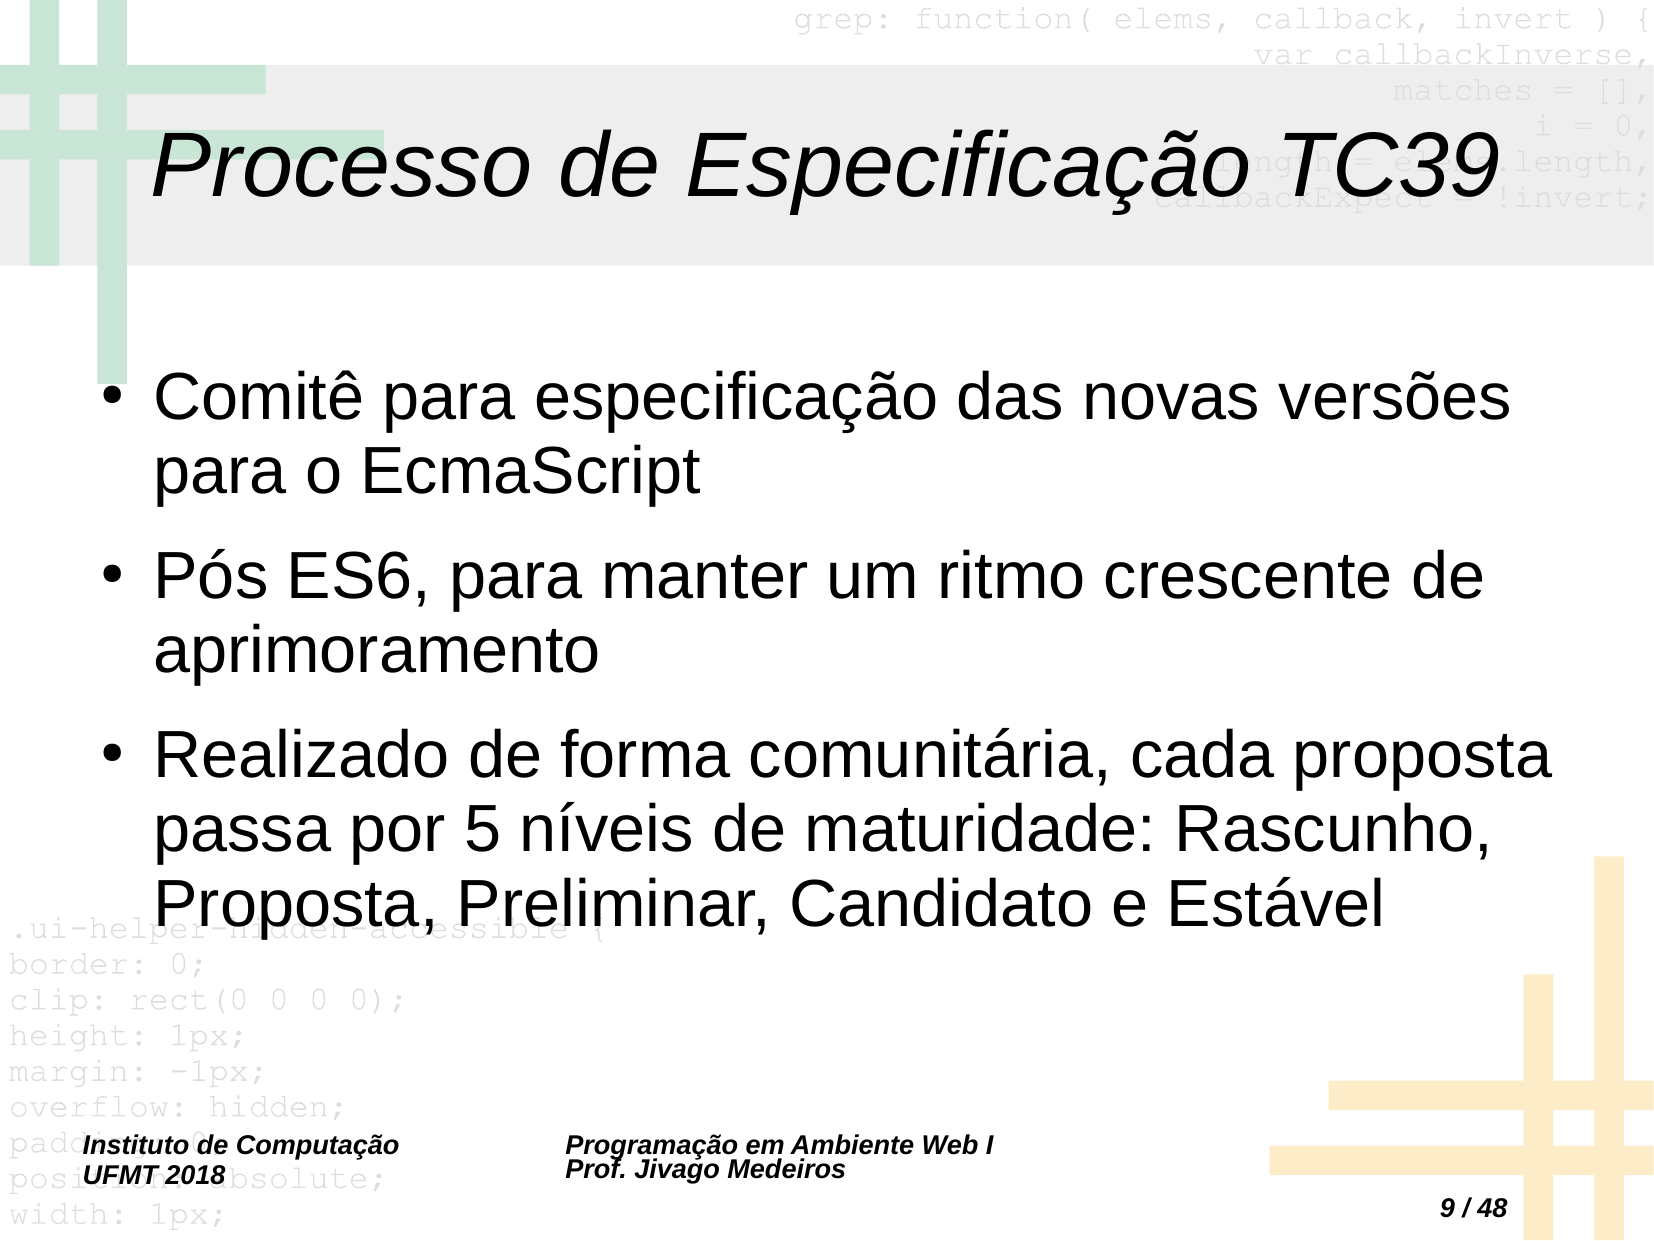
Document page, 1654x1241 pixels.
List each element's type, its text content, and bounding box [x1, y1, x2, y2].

list Comitê para especificação das novas versões para o EcmaScript Pós ES6, para manter um ritmo crescente de aprimoramento Realizado de forma comunitária, cada proposta passa por 5 níveis de maturidade: Rascunho, Proposta, Preliminar, Candidato e Estável [82, 290, 1571, 1010]
title Processo de Especificação TC39 [82, 61, 1571, 269]
